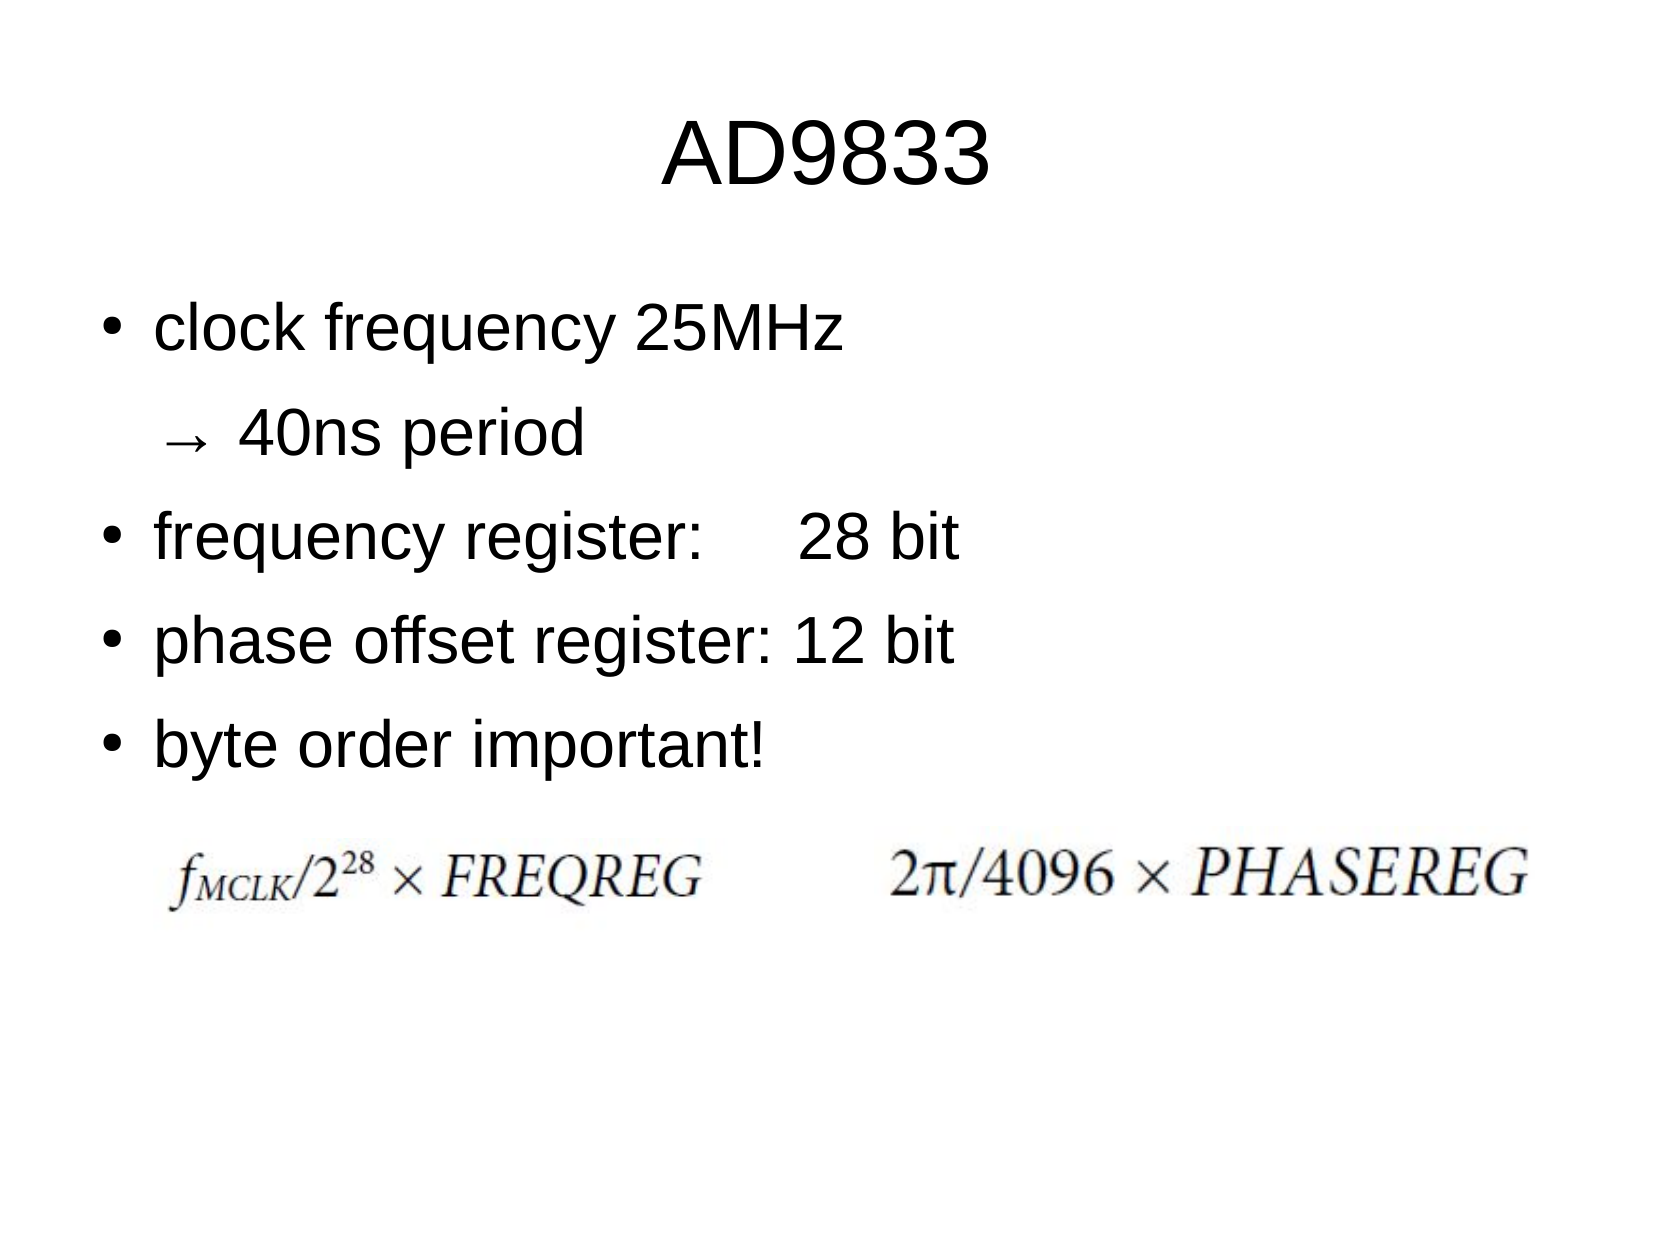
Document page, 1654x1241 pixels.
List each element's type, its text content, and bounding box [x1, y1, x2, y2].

picture [874, 826, 1539, 922]
picture [153, 838, 728, 933]
list clock frequency 25MHz → 40ns period frequency register: 28 bit phase offset register: 12 bit byte order important! [82, 290, 1571, 1010]
title AD9833 [82, 49, 1571, 257]
